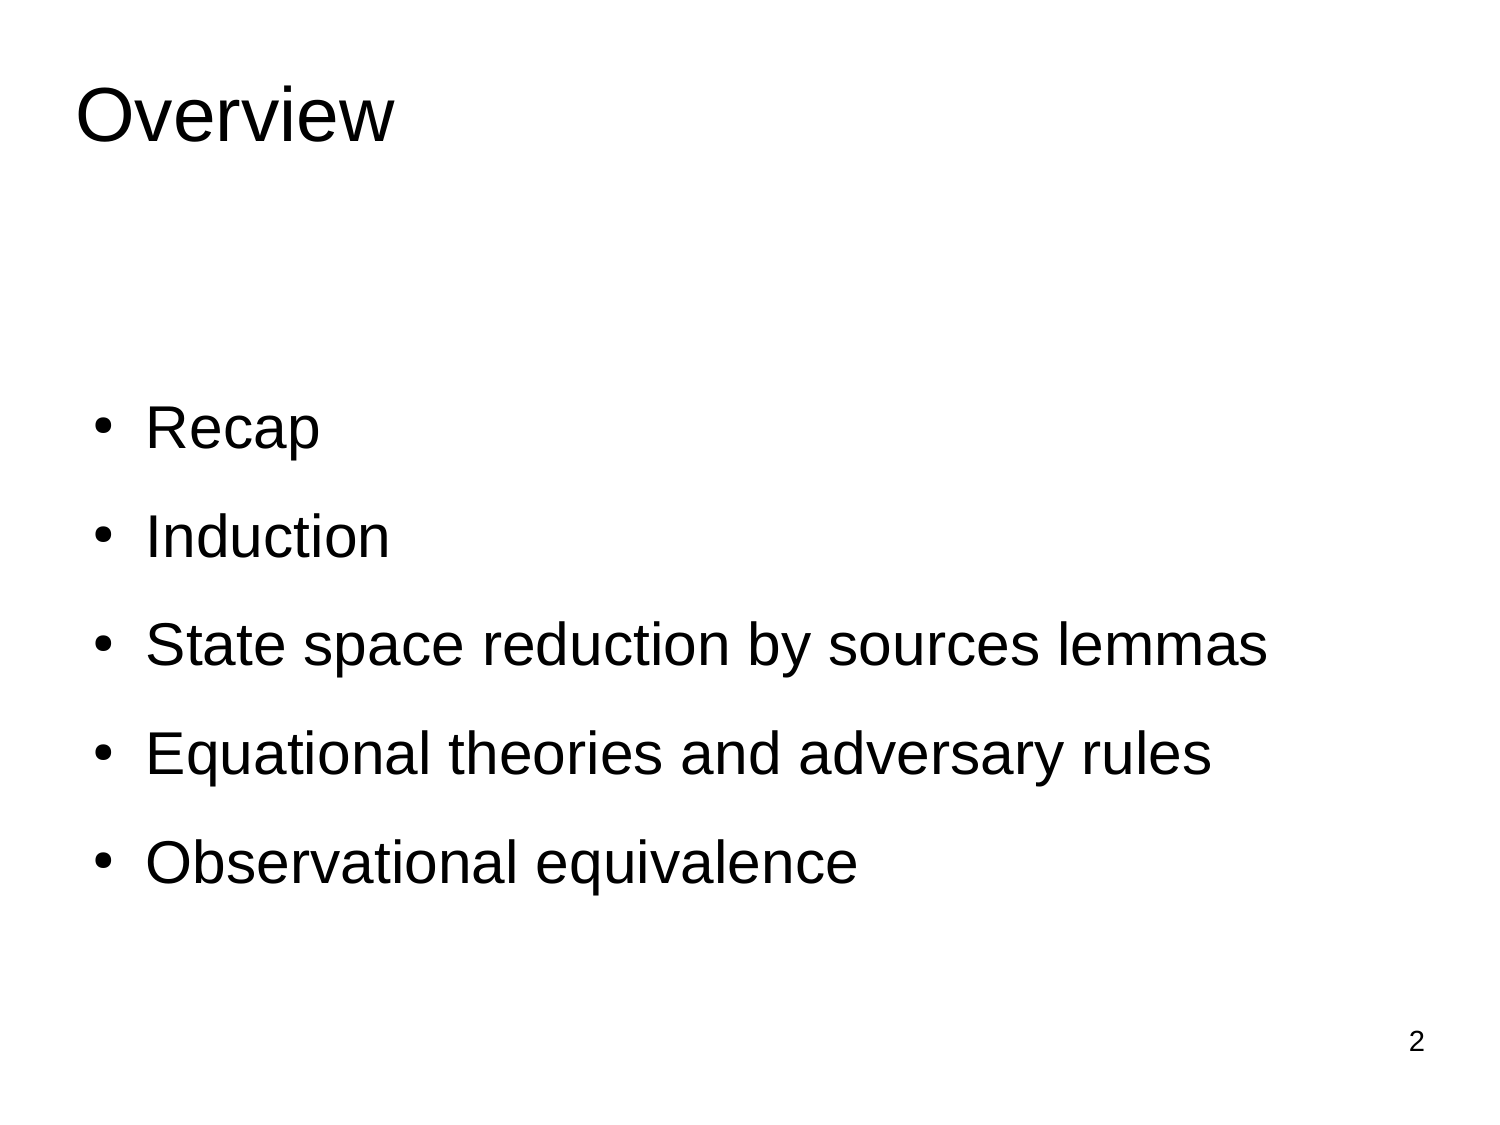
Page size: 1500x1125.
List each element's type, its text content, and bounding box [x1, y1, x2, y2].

title Overview [75, 44, 1425, 185]
list Recap Induction State space reduction by sources lemmas Equational theories and adversary rules Observational equivalence [75, 230, 1425, 1060]
